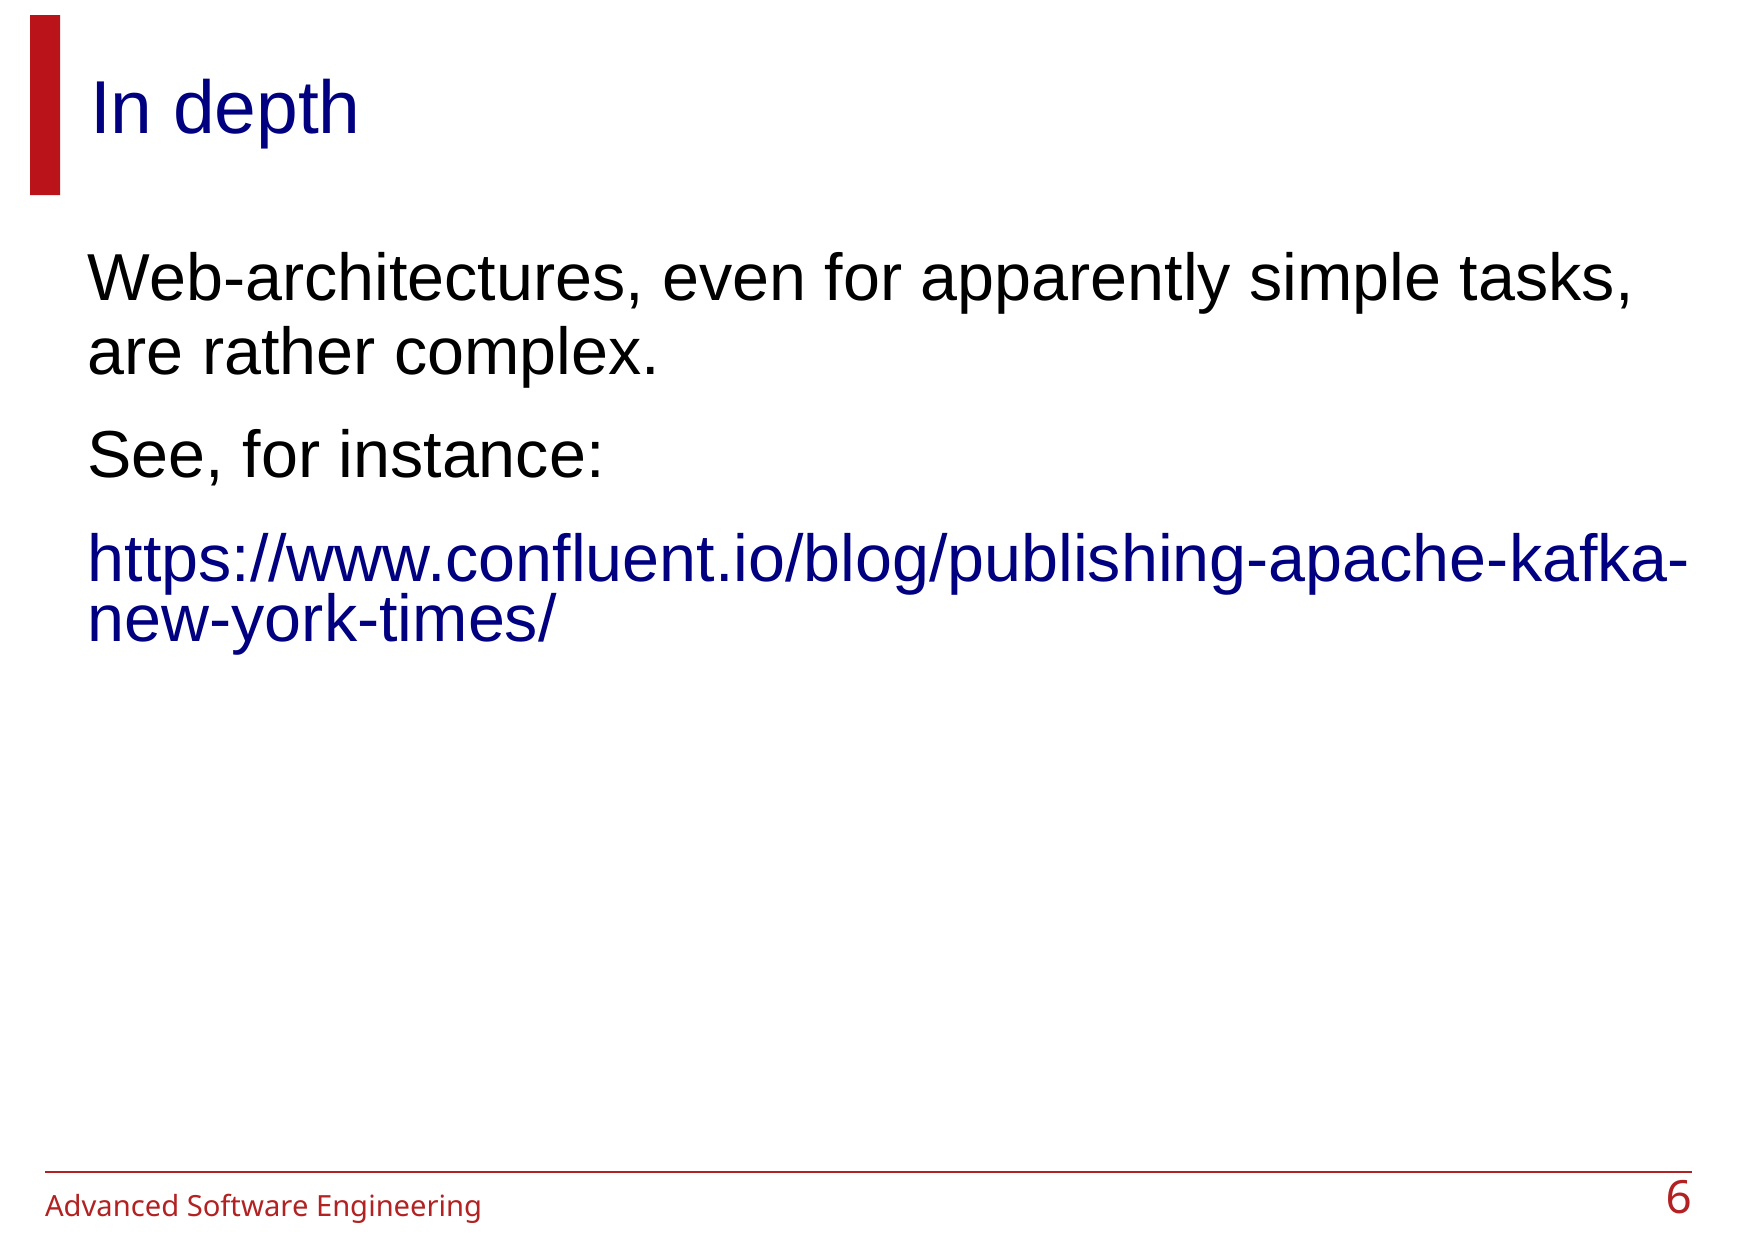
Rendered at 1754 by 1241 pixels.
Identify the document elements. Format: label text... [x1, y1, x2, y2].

title In depth [90, 19, 1726, 196]
list Web-architectures, even for apparently simple tasks, are rather complex. See, for instance: https://www.confluent.io/blog/publishing-apache-kafka-new-york-times/ [87, 240, 1696, 1081]
